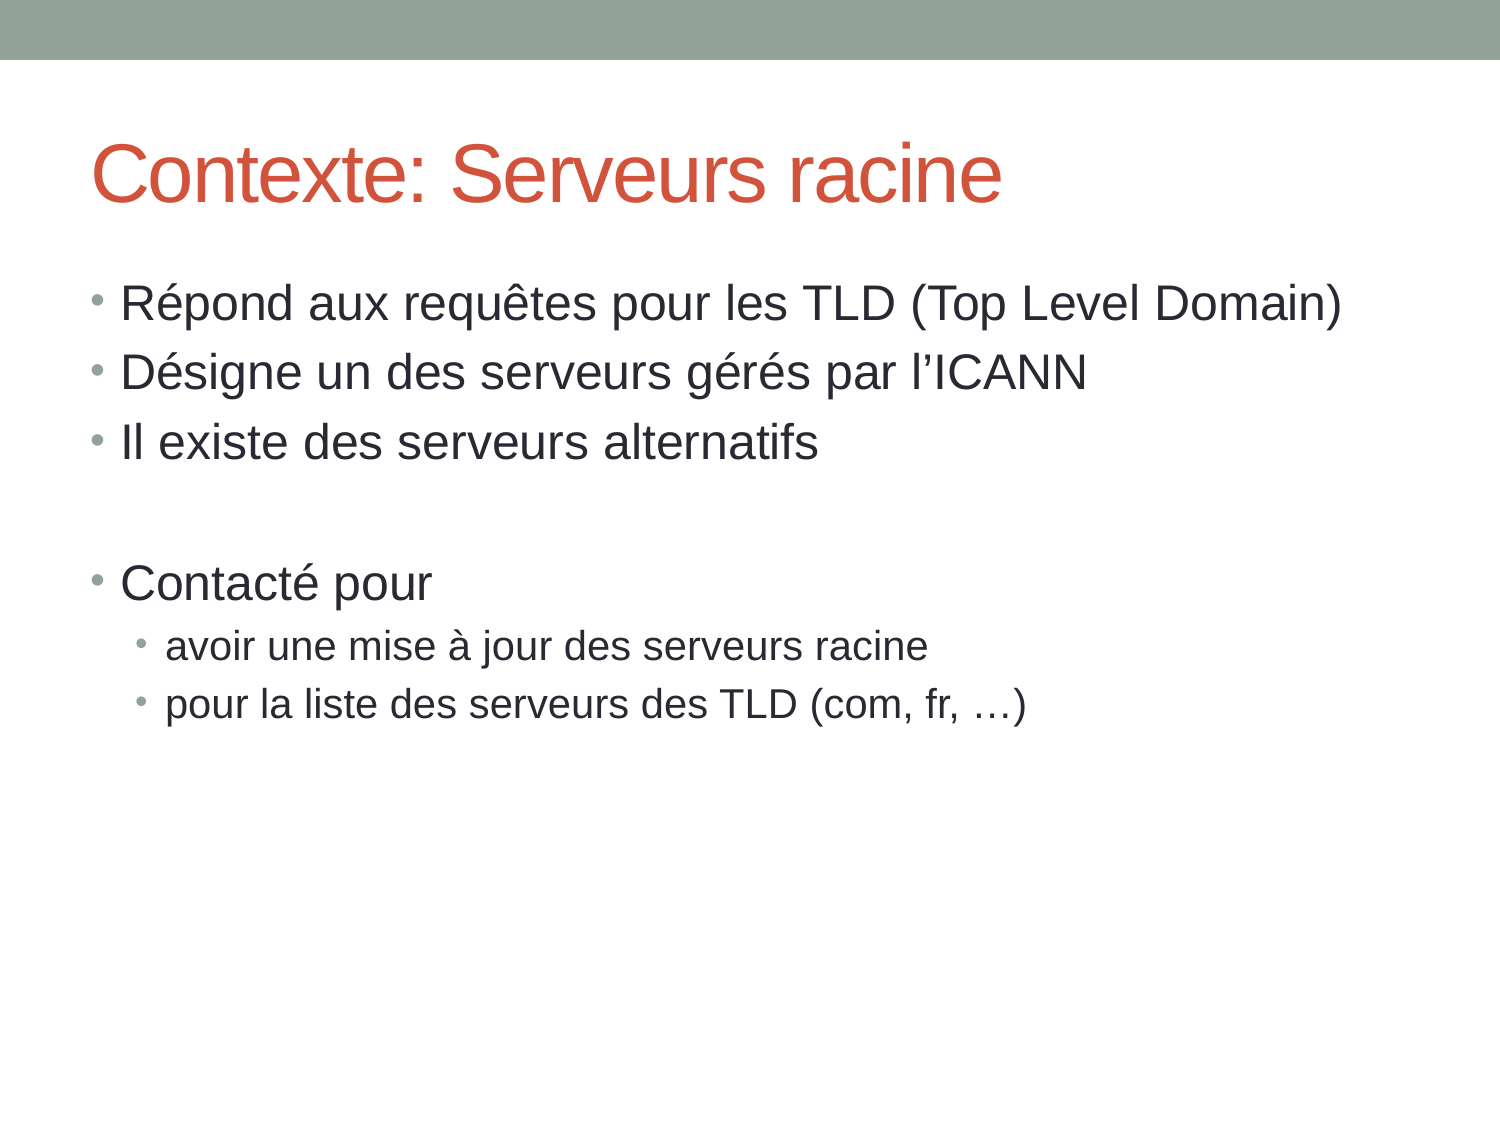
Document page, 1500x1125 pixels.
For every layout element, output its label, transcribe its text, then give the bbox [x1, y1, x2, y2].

list Répond aux requêtes pour les TLD (Top Level Domain) Désigne un des serveurs gérés par l’ICANN Il existe des serveurs alternatifs Contacté pour avoir une mise à jour des serveurs racine pour la liste des serveurs des TLD (com, fr, …) [75, 262, 1425, 1063]
title Contexte: Serveurs racine [75, 87, 1425, 250]
